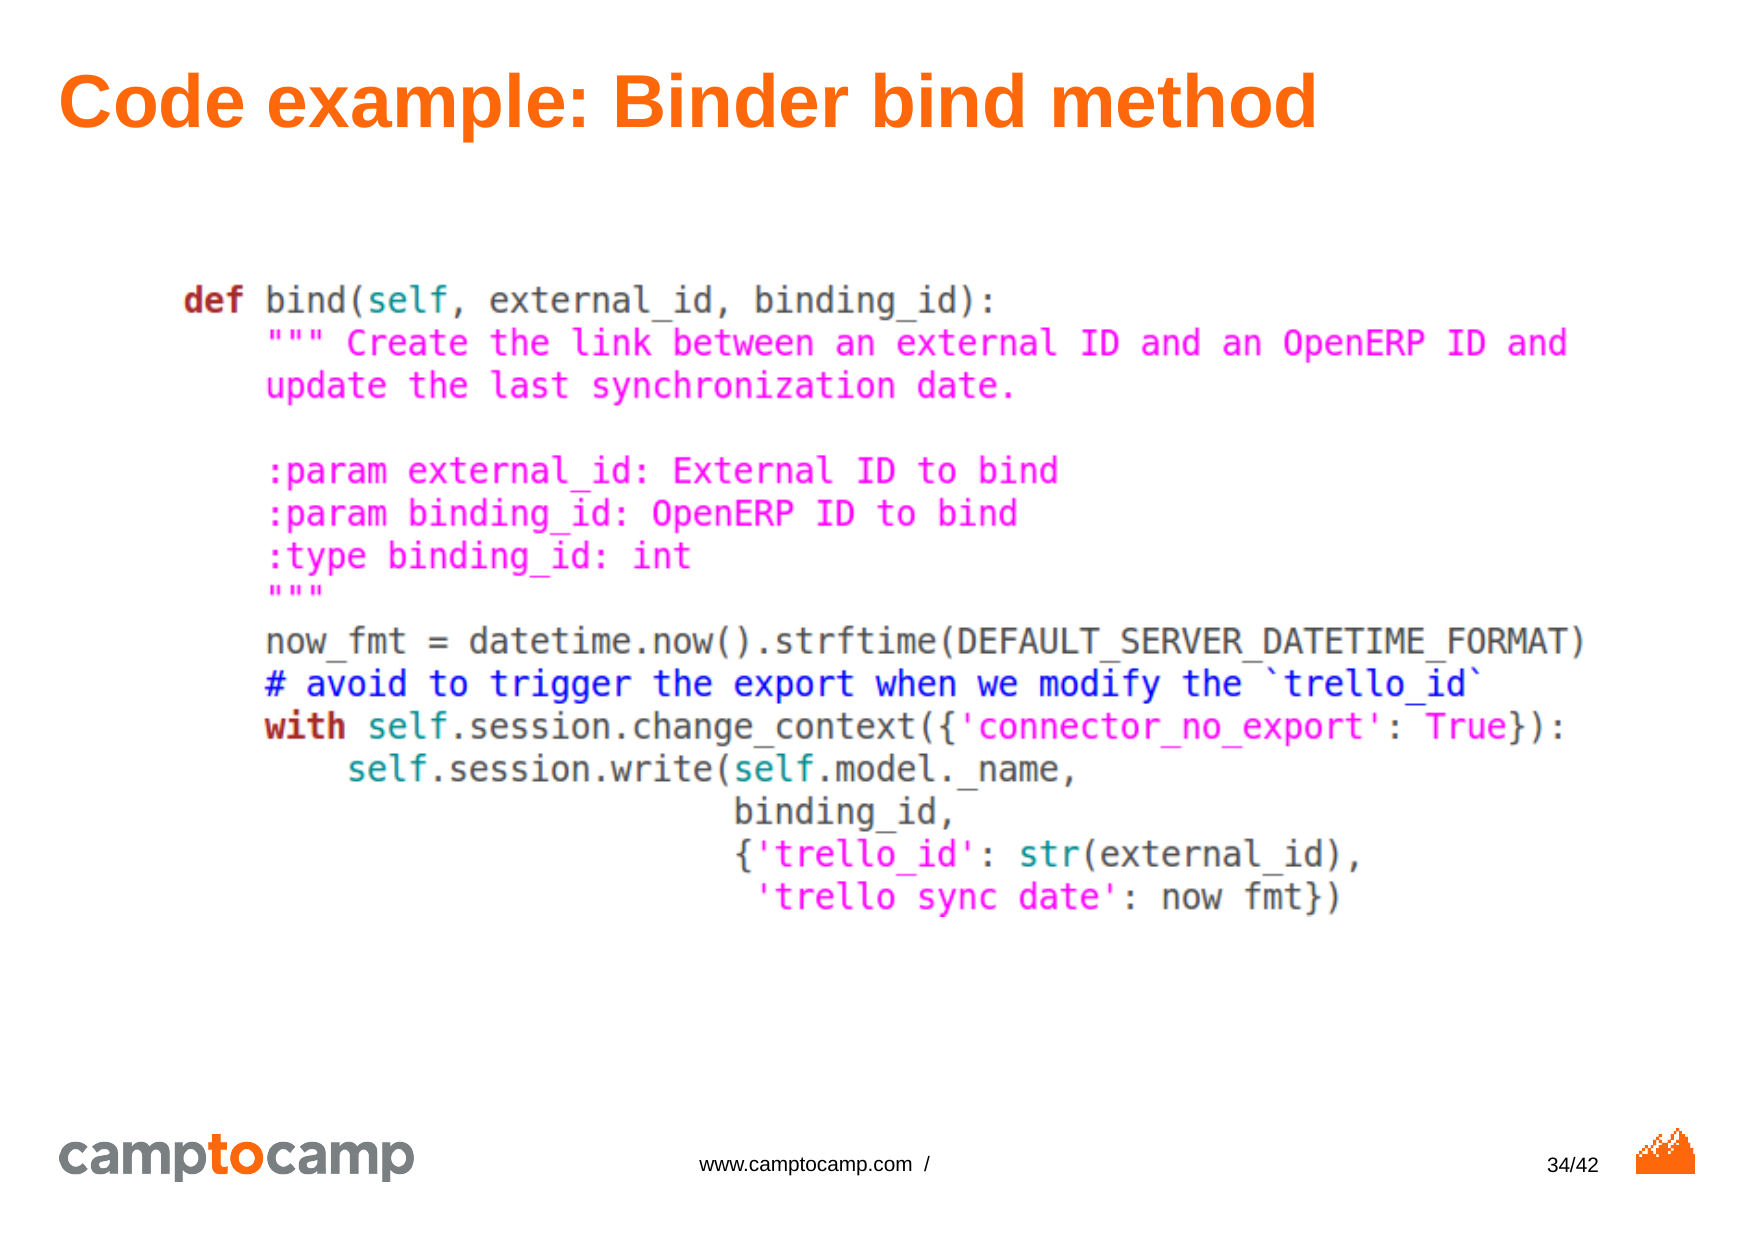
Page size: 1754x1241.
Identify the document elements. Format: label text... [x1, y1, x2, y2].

title Code example: Binder bind method [59, 59, 1695, 247]
picture [1636, 1128, 1695, 1174]
picture [158, 265, 1596, 917]
picture [59, 1134, 414, 1182]
